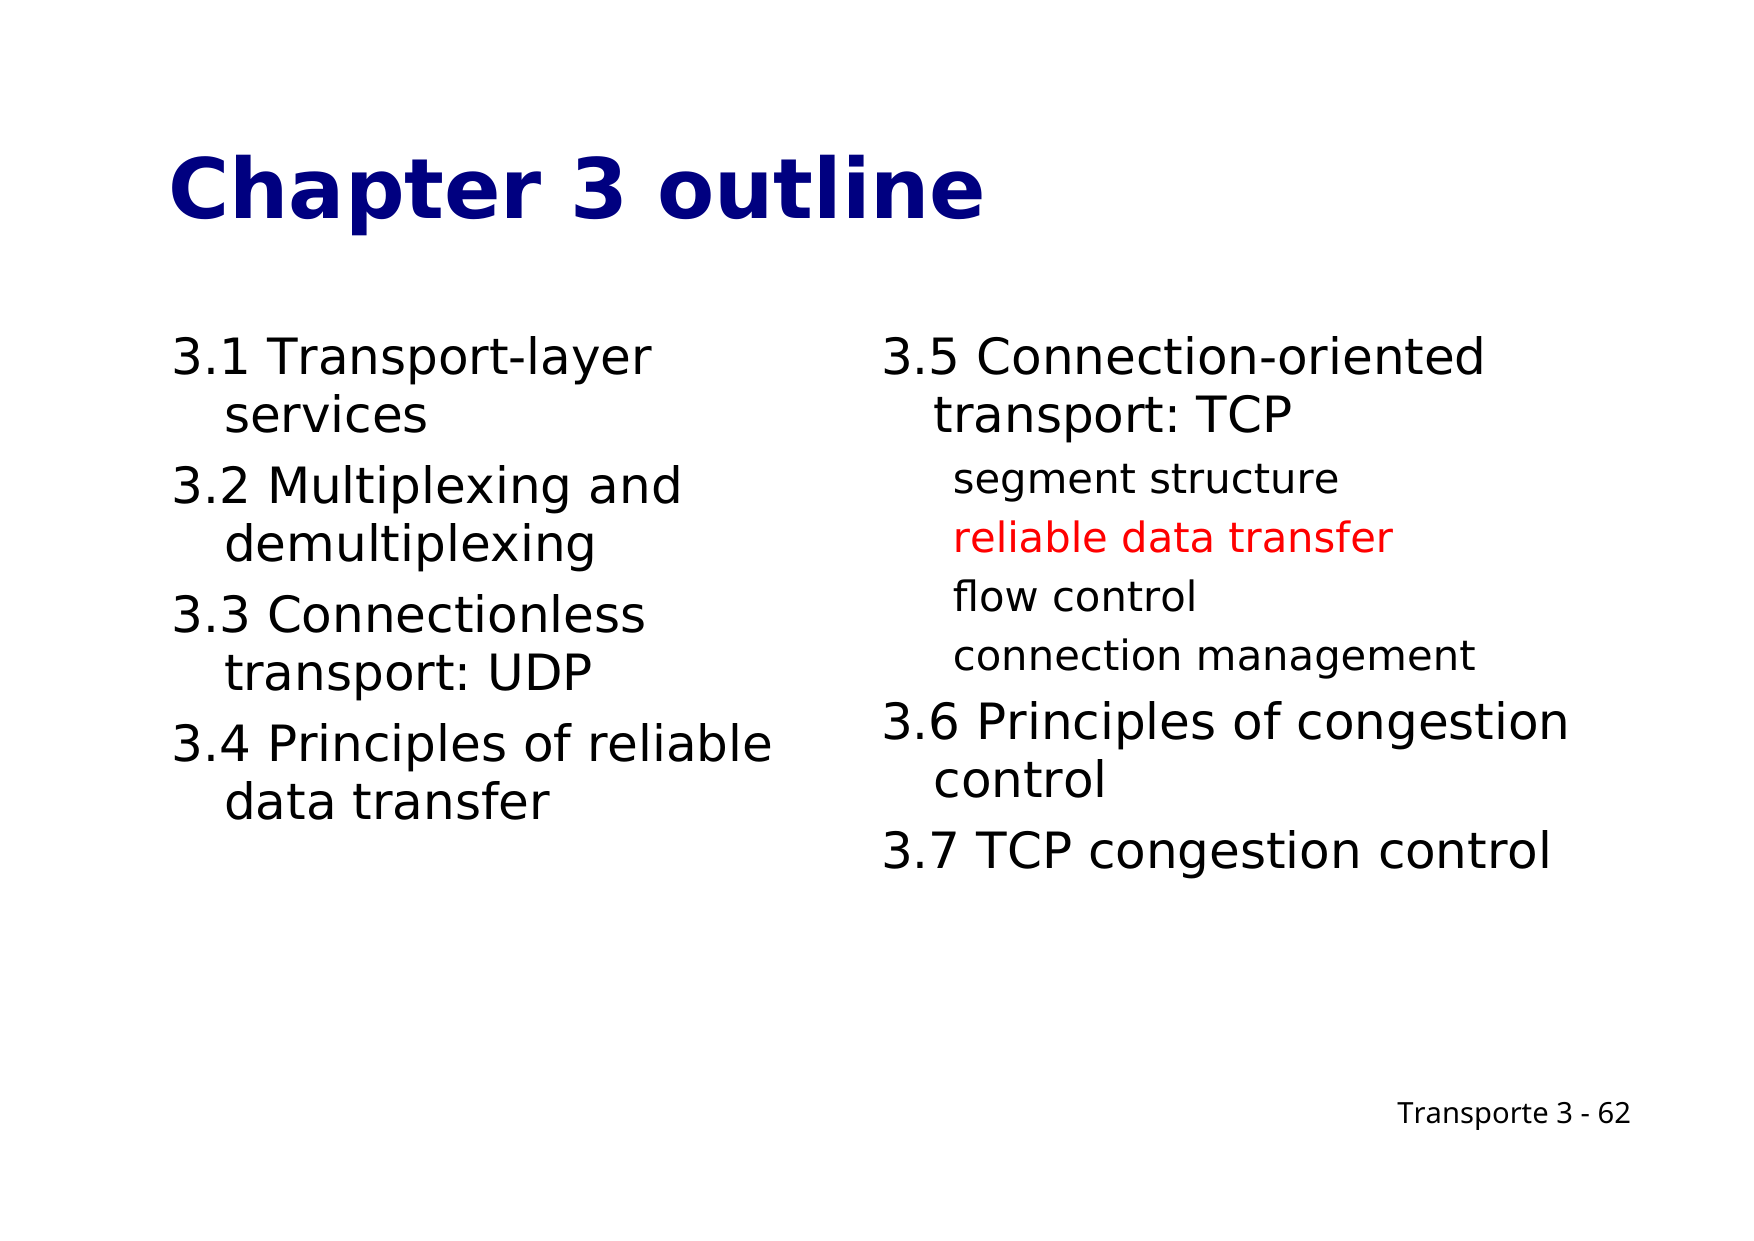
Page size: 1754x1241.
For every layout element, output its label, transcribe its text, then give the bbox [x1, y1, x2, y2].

title Chapter 3 outline [154, 95, 1546, 284]
list 3.5 Connection-oriented transport: TCP segment structure reliable data transfer flow control connection management 3.6 Principles of congestion control 3.7 TCP congestion control [863, 320, 1590, 1082]
list 3.1 Transport-layer services 3.2 Multiplexing and demultiplexing 3.3 Connectionless transport: UDP 3.4 Principles of reliable data transfer [153, 320, 836, 1082]
